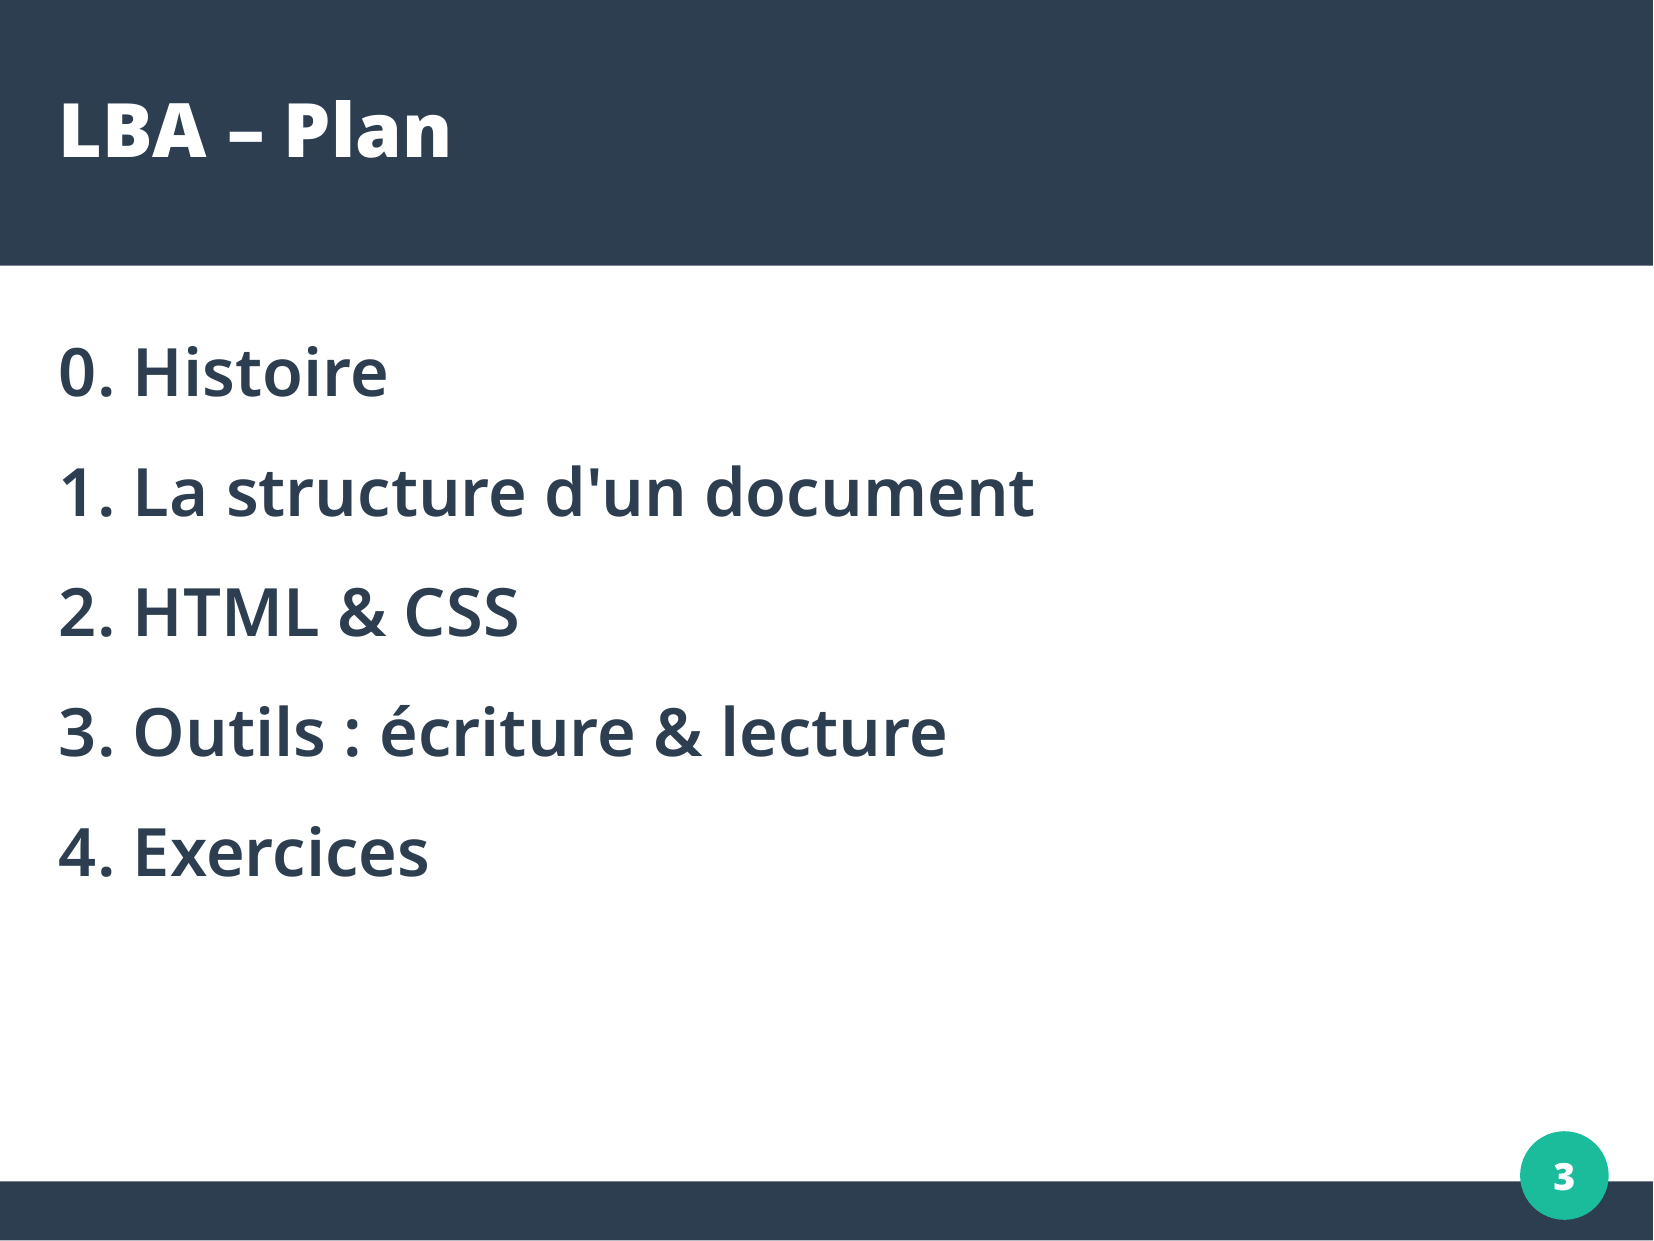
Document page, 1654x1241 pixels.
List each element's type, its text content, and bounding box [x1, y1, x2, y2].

list 0. Histoire 1. La structure d'un document 2. HTML & CSS 3. Outils : écriture & lecture 4. Exercices [58, 324, 1594, 1152]
title LBA – Plan [58, 49, 1594, 207]
